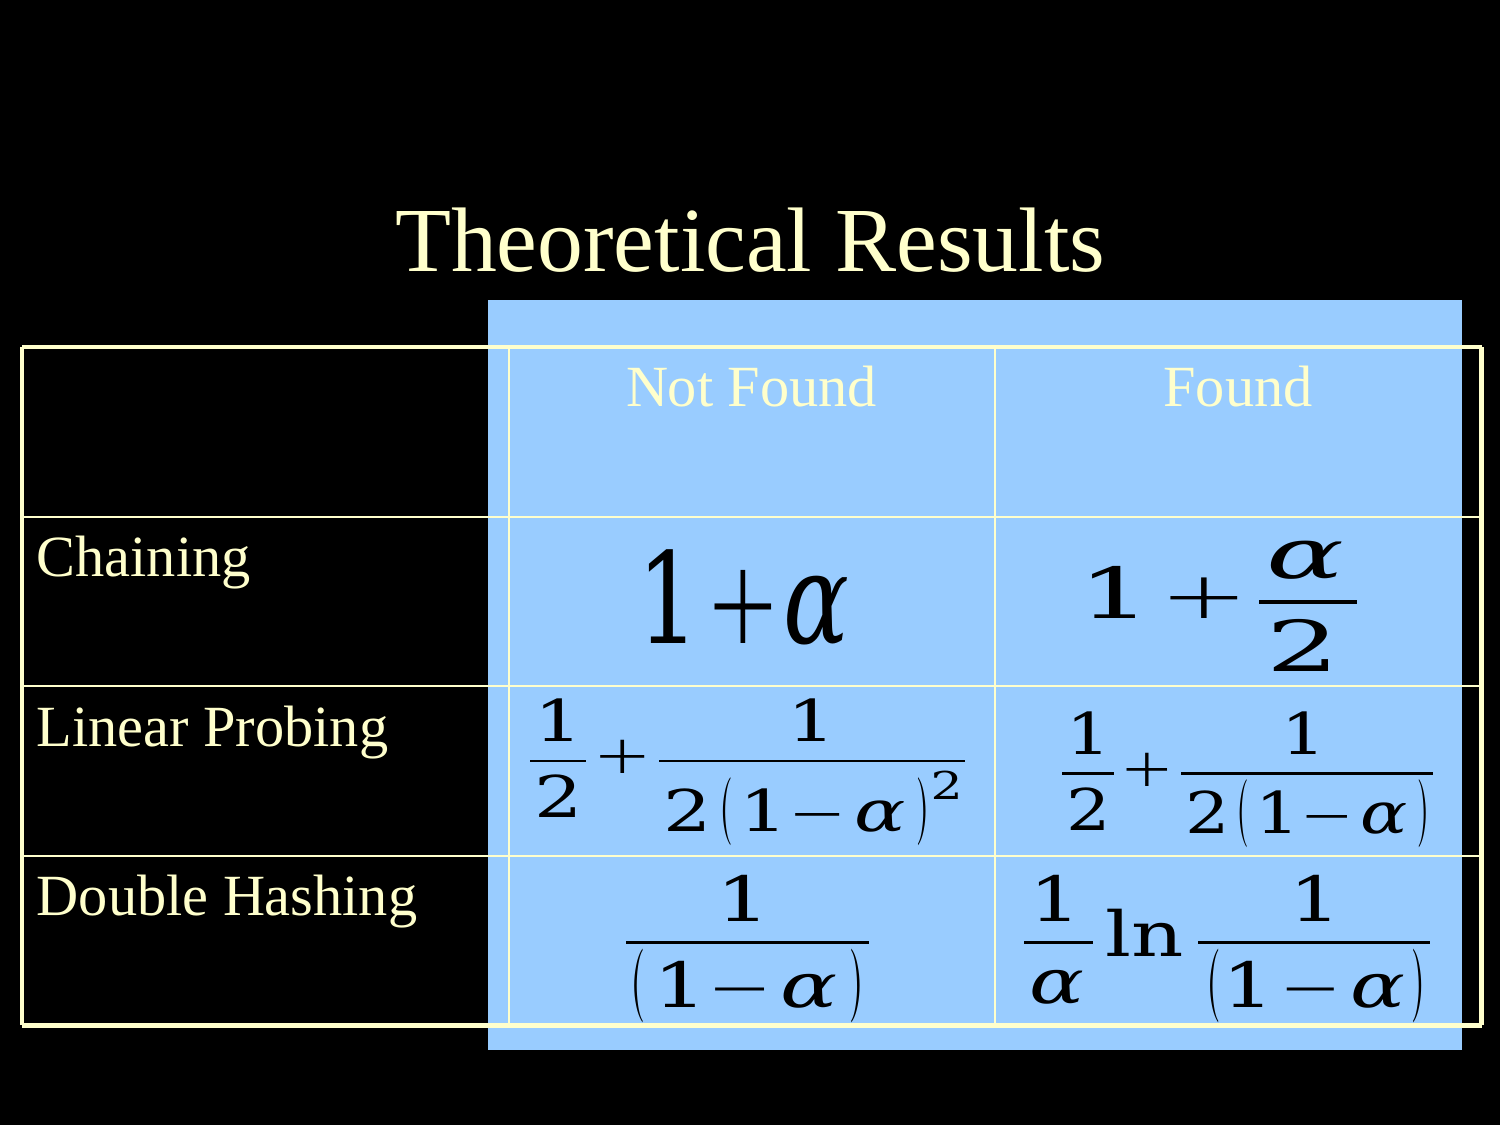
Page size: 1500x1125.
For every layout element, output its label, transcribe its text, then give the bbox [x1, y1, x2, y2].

text_box [996, 857, 1463, 1023]
text_box [487, 1028, 1463, 1051]
text_box [487, 349, 508, 516]
title Theoretical Results [22, 145, 1480, 336]
text_box Linear Probing [24, 687, 508, 855]
text_box Chaining [24, 518, 508, 685]
chart [506, 687, 994, 850]
text_box [510, 518, 994, 685]
text_box [510, 850, 994, 855]
text_box Not Found [510, 349, 994, 516]
text_box [487, 336, 1463, 345]
text_box [996, 518, 1050, 685]
text_box [996, 687, 1463, 855]
chart [1050, 512, 1399, 688]
text_box [510, 857, 994, 1023]
chart [612, 525, 888, 674]
chart [998, 862, 1464, 1026]
text_box Found [996, 349, 1479, 516]
text_box [1399, 518, 1463, 685]
chart [600, 862, 901, 1026]
text_box Double Hashing [24, 857, 508, 1023]
chart [1040, 699, 1460, 850]
